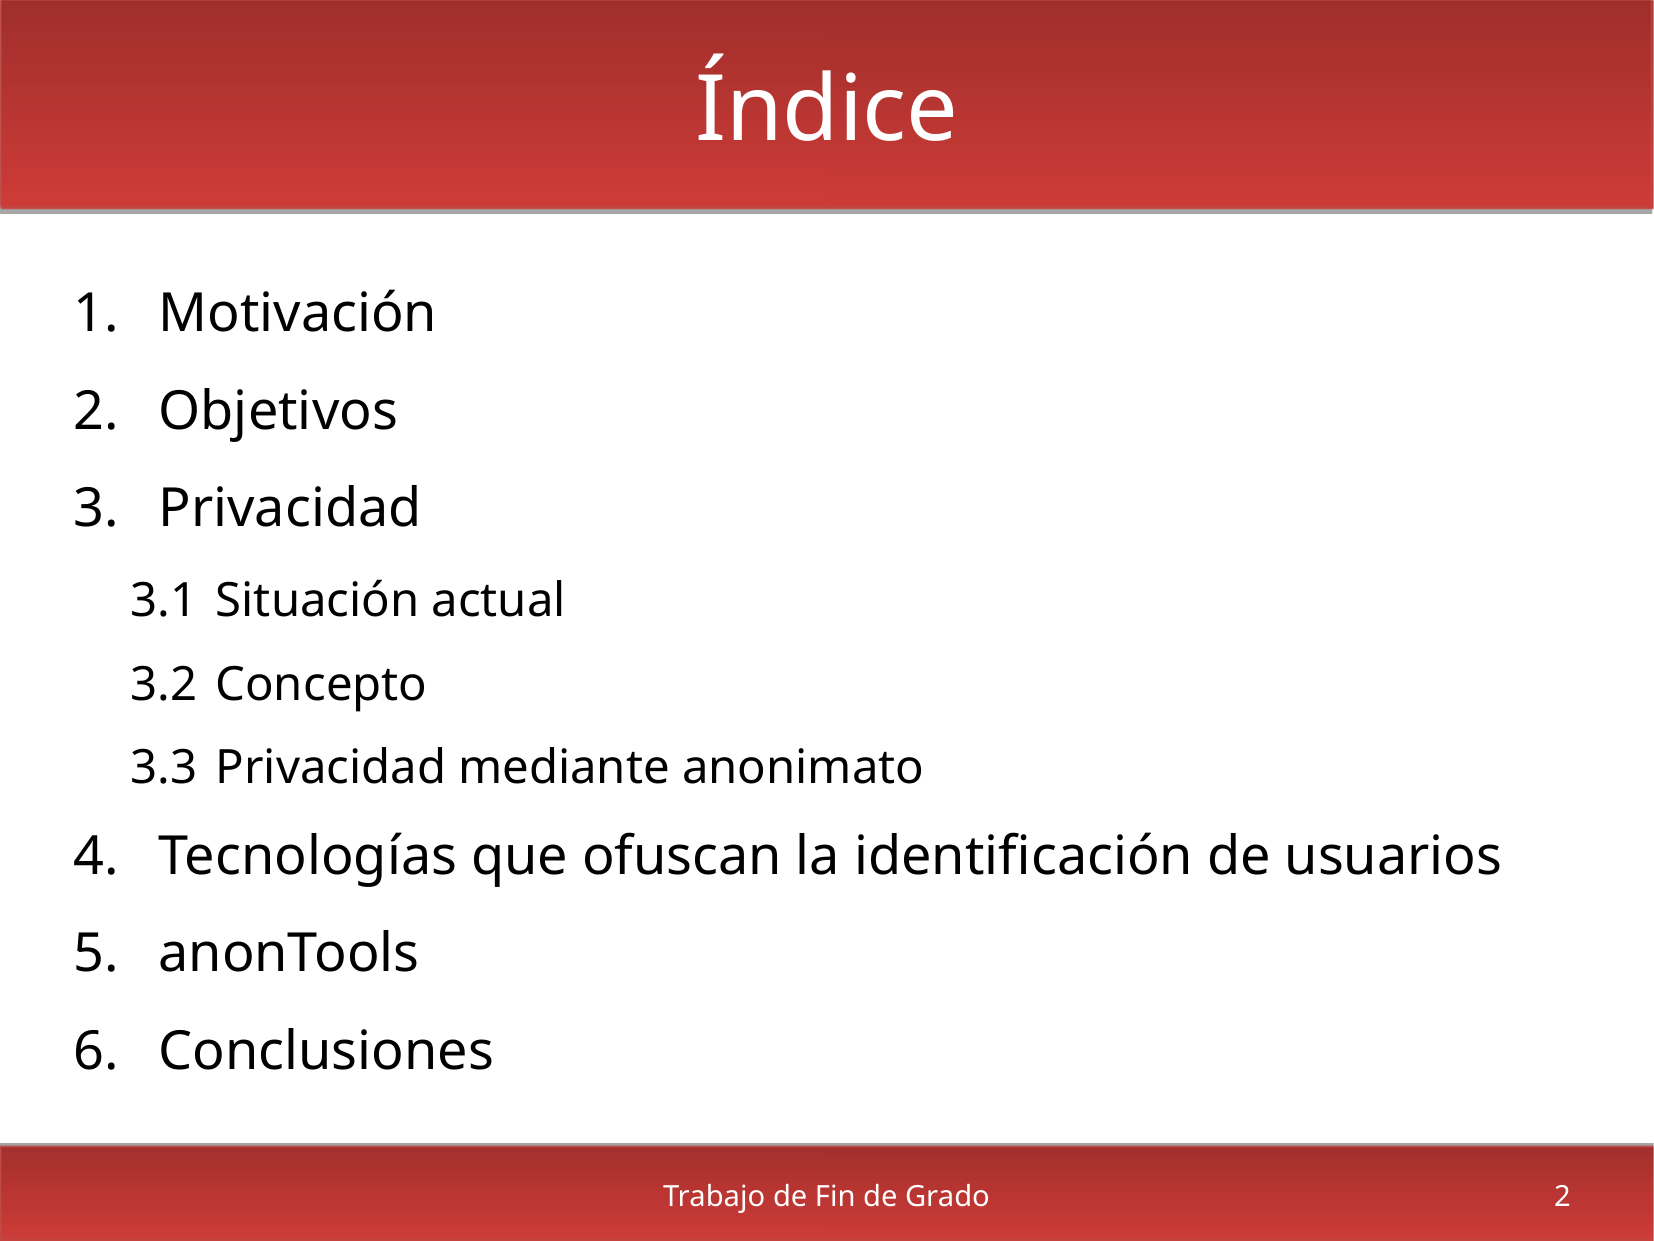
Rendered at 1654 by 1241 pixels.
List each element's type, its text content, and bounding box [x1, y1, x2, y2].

picture [0, 0, 1654, 214]
picture [0, 1143, 1654, 1241]
title Índice [59, 31, 1595, 178]
list Motivación Objetivos Privacidad Situación actual Concepto Privacidad mediante anonimato Tecnologías que ofuscan la identificación de usuarios anonTools Conclusiones [59, 274, 1595, 1093]
